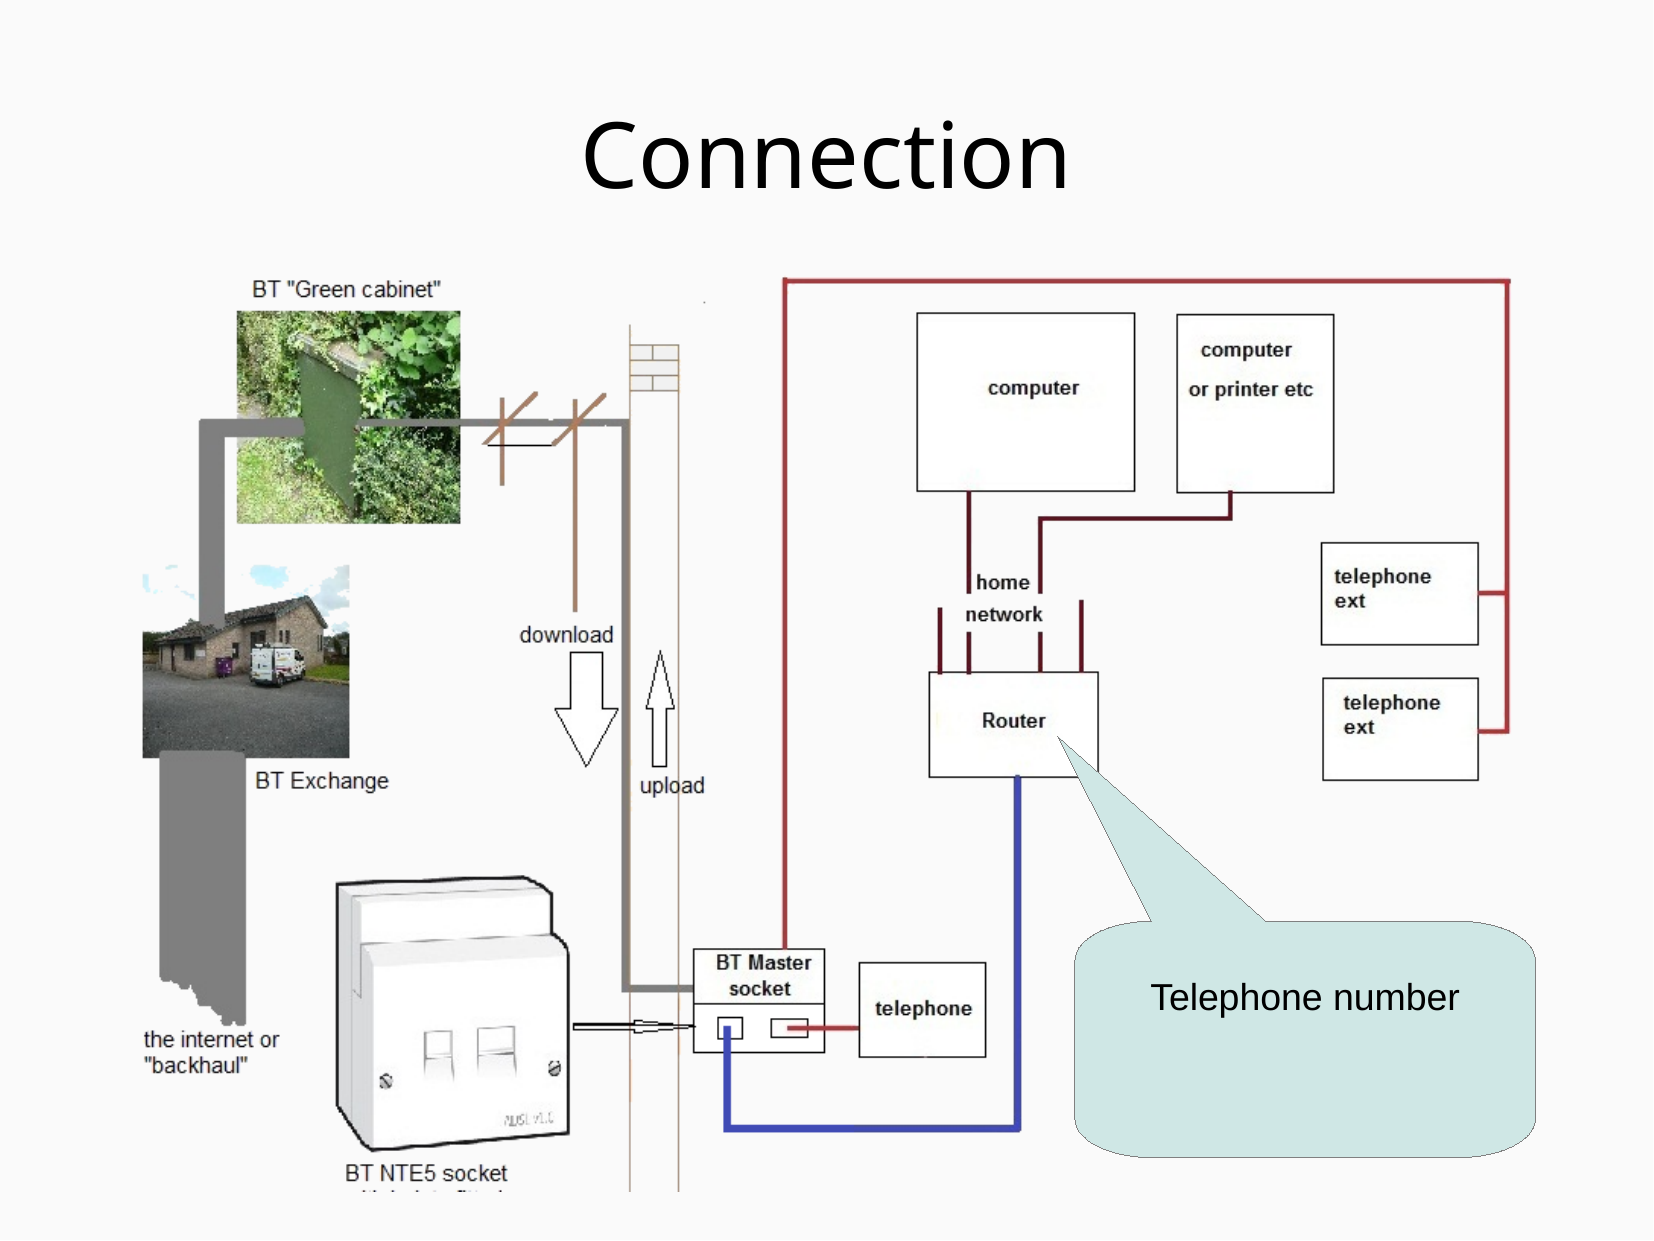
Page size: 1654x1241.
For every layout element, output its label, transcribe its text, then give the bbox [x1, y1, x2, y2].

title Connection [82, 49, 1571, 257]
text_box Telephone number [1057, 736, 1536, 1158]
picture [111, 232, 1543, 1192]
